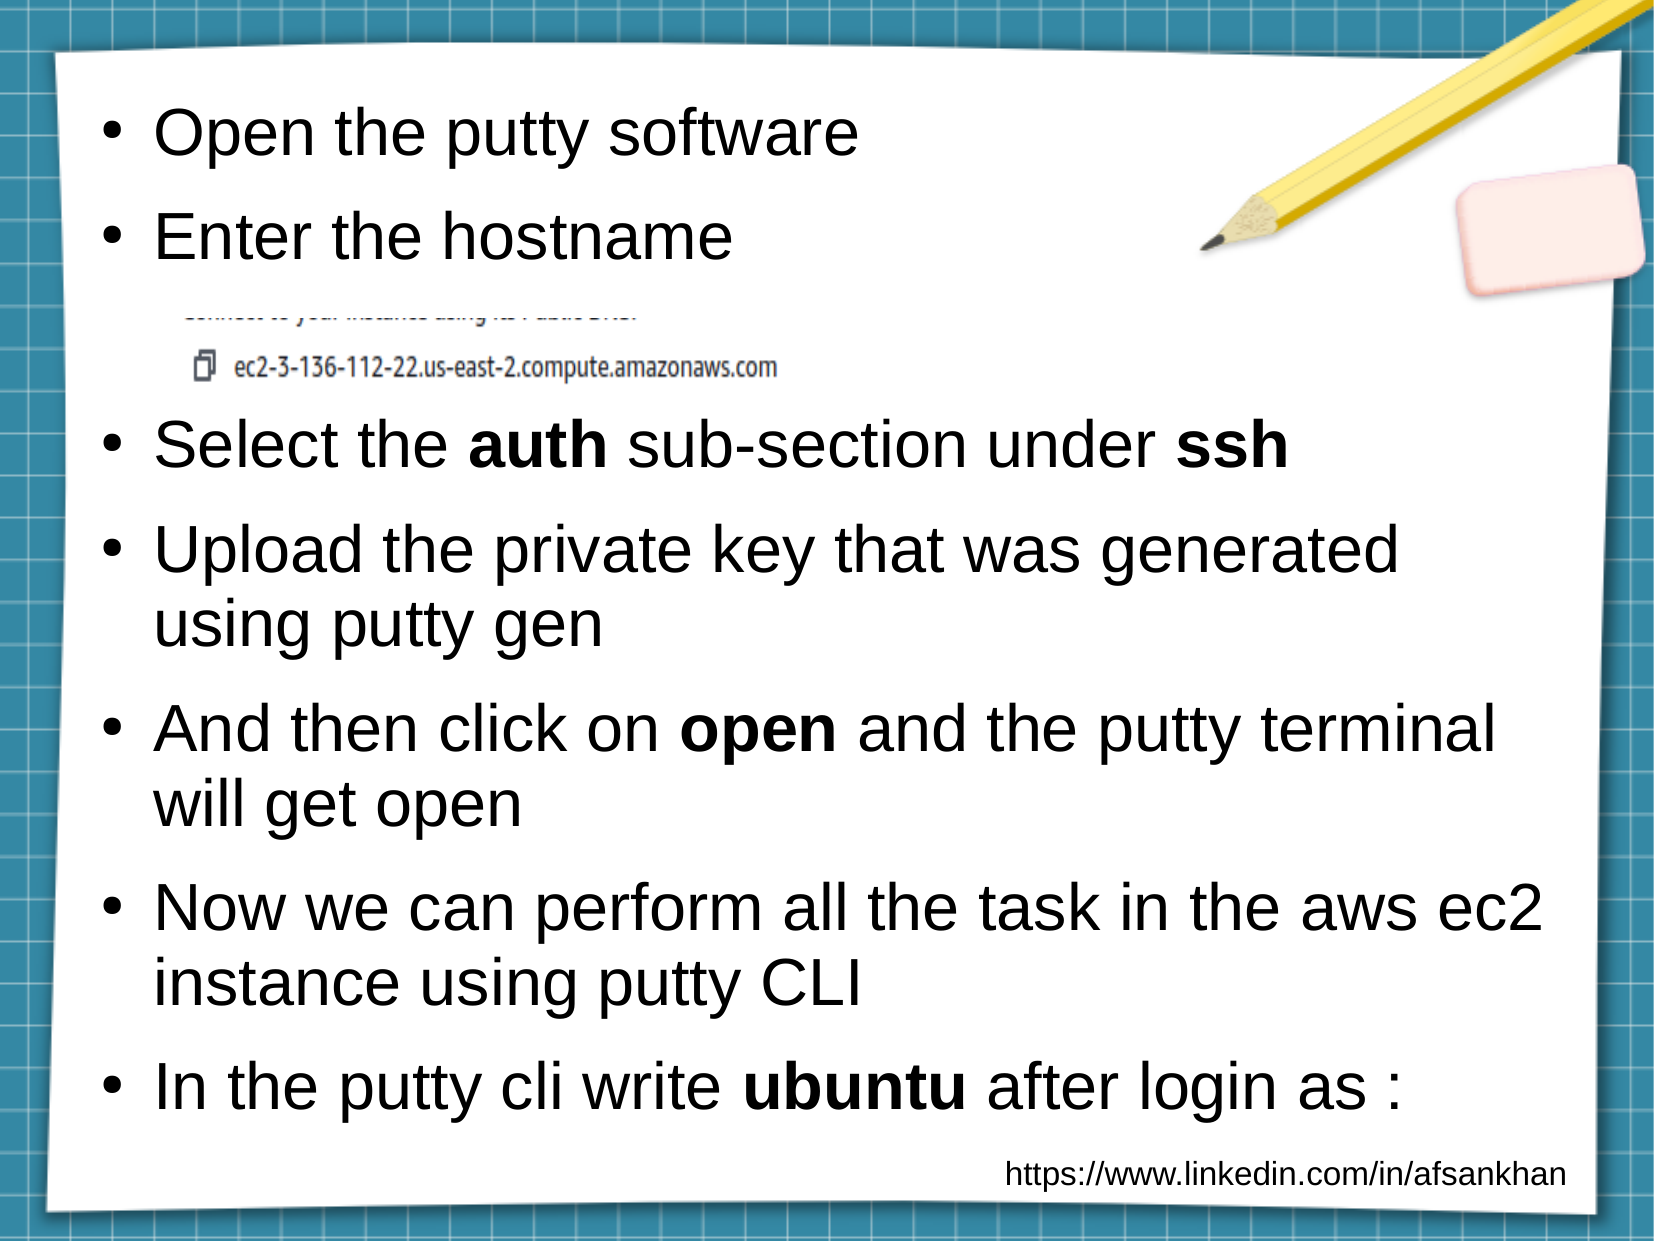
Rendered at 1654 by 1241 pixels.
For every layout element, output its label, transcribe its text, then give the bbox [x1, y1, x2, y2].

list Open the putty software Enter the hostname Select the auth sub-section under ssh Upload the private key that was generated using putty gen And then click on open and the putty terminal will get open Now we can perform all the task in the aws ec2 instance using putty CLI In the putty cli write ubuntu after login as : [82, 94, 1571, 1170]
picture [0, 0, 1654, 1241]
text_box https://www.linkedin.com/in/afsankhan [990, 1148, 1583, 1201]
